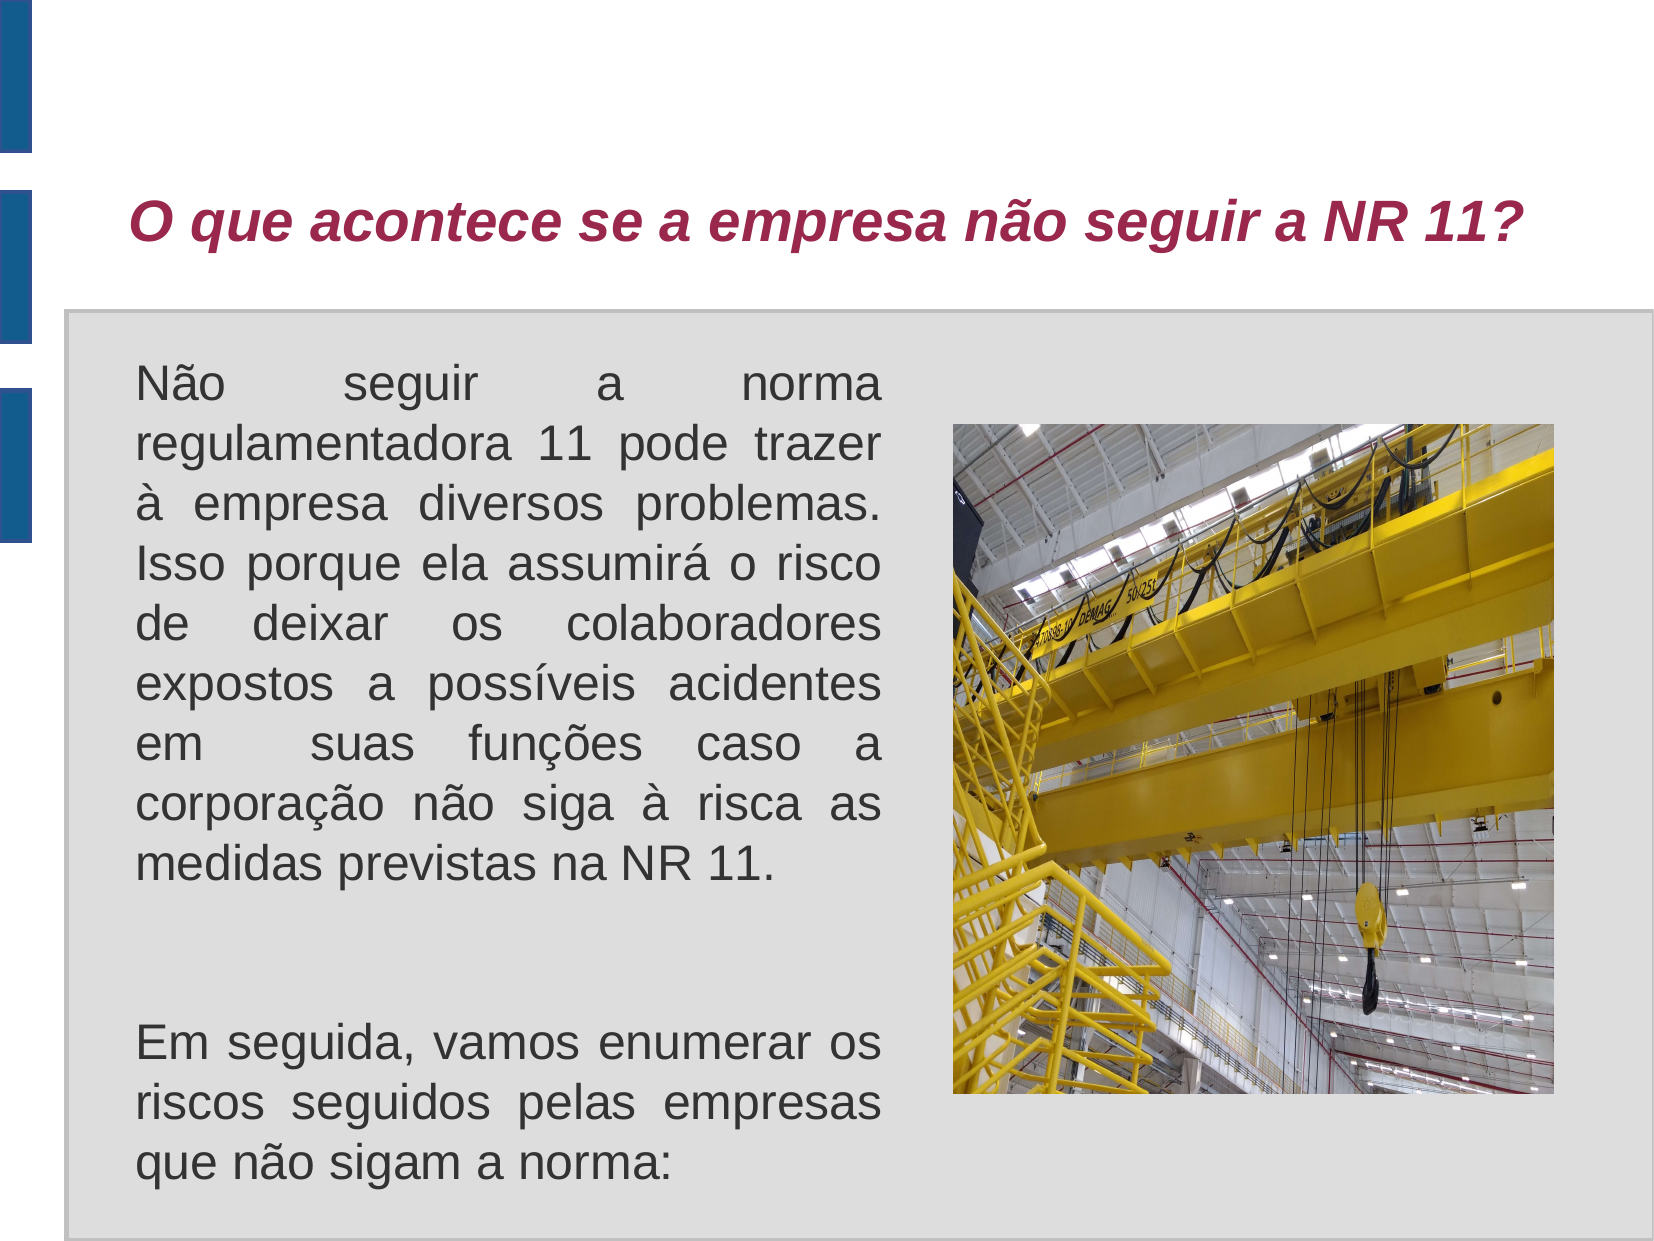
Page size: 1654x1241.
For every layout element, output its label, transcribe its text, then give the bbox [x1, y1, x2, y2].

list Não seguir a norma regulamentadora 11 pode trazer à empresa diversos problemas. Isso porque ela assumirá o risco de deixar os colaboradores expostos a possíveis acidentes em suas funções caso a corporação não siga à risca as medidas previstas na NR 11. Em seguida, vamos enumerar os riscos seguidos pelas empresas que não sigam a norma: [134, 350, 886, 1198]
title O que acontece se a empresa não seguir a NR 11? [121, 114, 1534, 322]
picture [953, 425, 1554, 1094]
